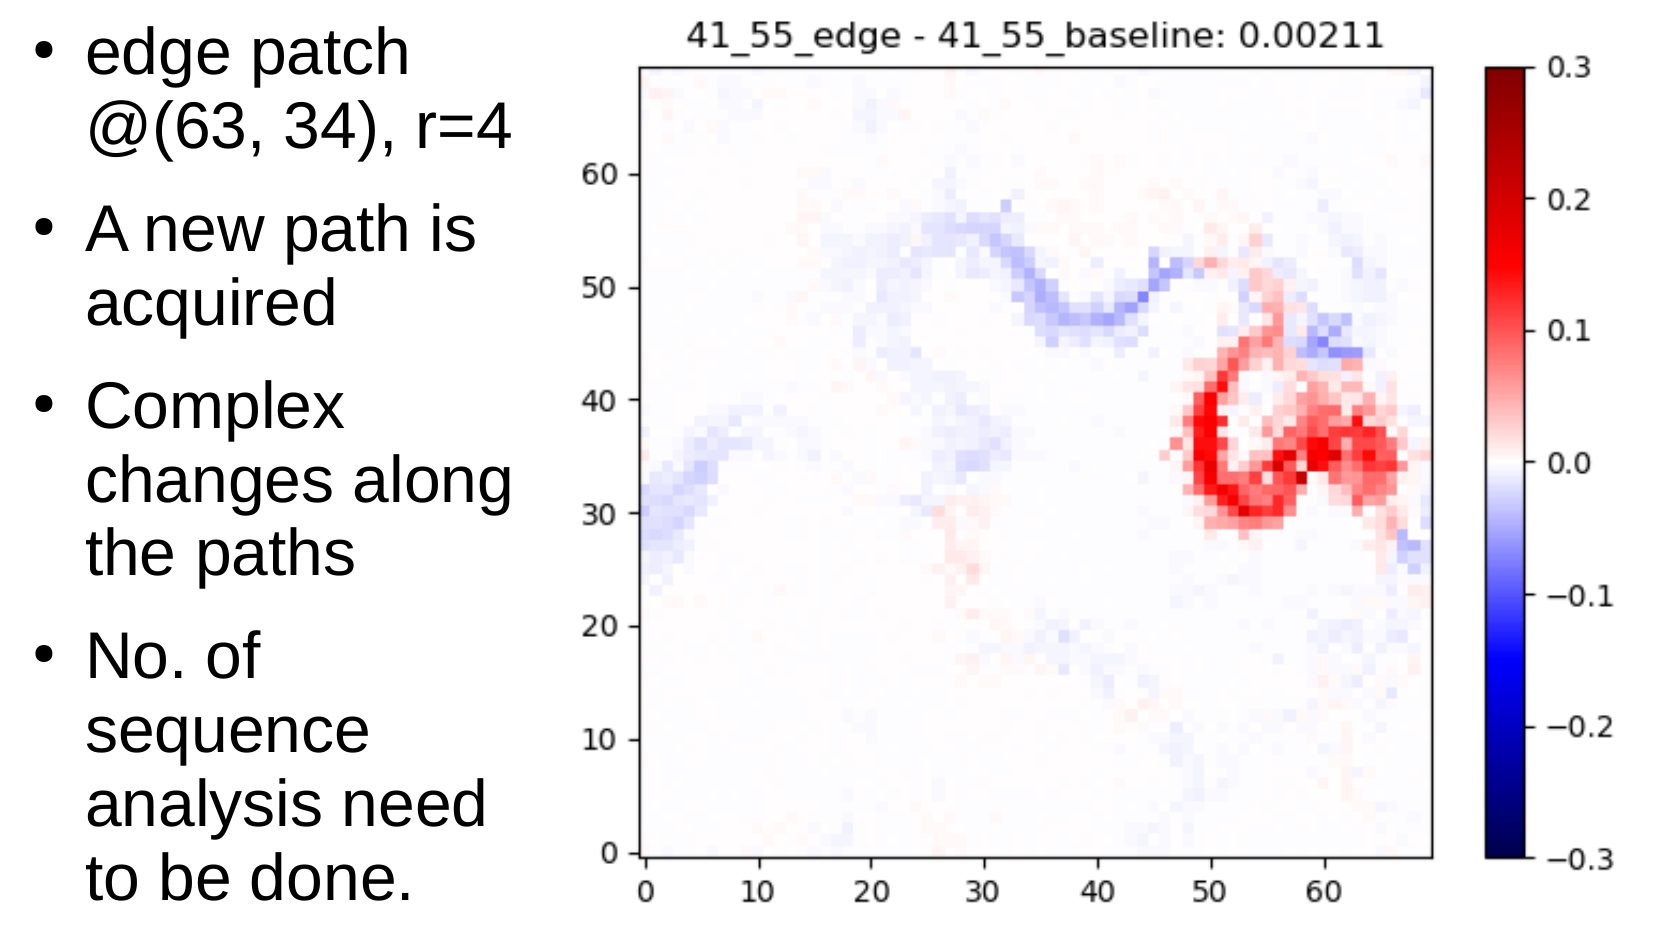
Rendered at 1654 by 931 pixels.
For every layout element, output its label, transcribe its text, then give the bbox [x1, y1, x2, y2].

picture [525, 0, 1650, 931]
list edge patch @(63, 34), r=4 A new path is acquired Complex changes along the paths No. of sequence analysis need to be done. [15, 15, 525, 916]
